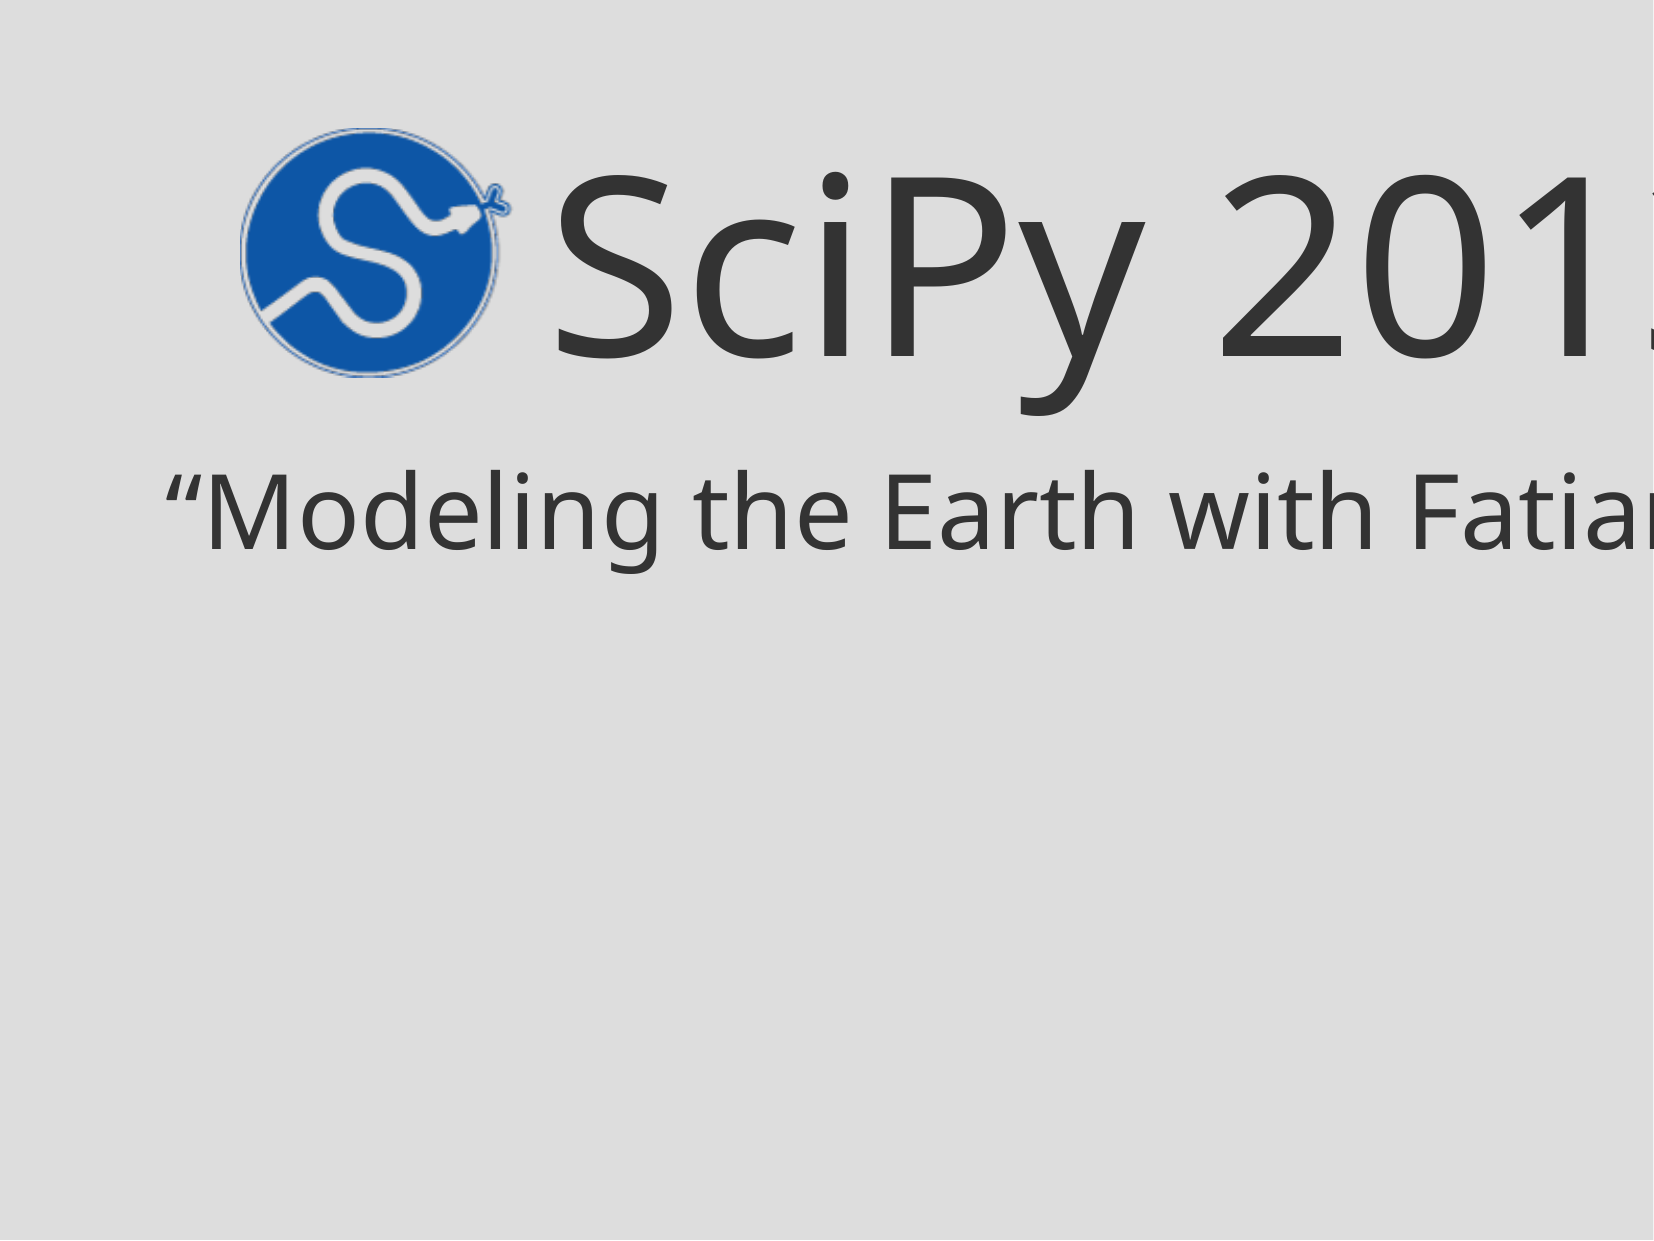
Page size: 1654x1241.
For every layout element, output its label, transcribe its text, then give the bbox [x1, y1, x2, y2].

picture [240, 128, 520, 378]
text_box SciPy 2013 [531, 81, 1408, 386]
text_box “Modeling the Earth with Fatiando a Terra” [150, 431, 1504, 573]
